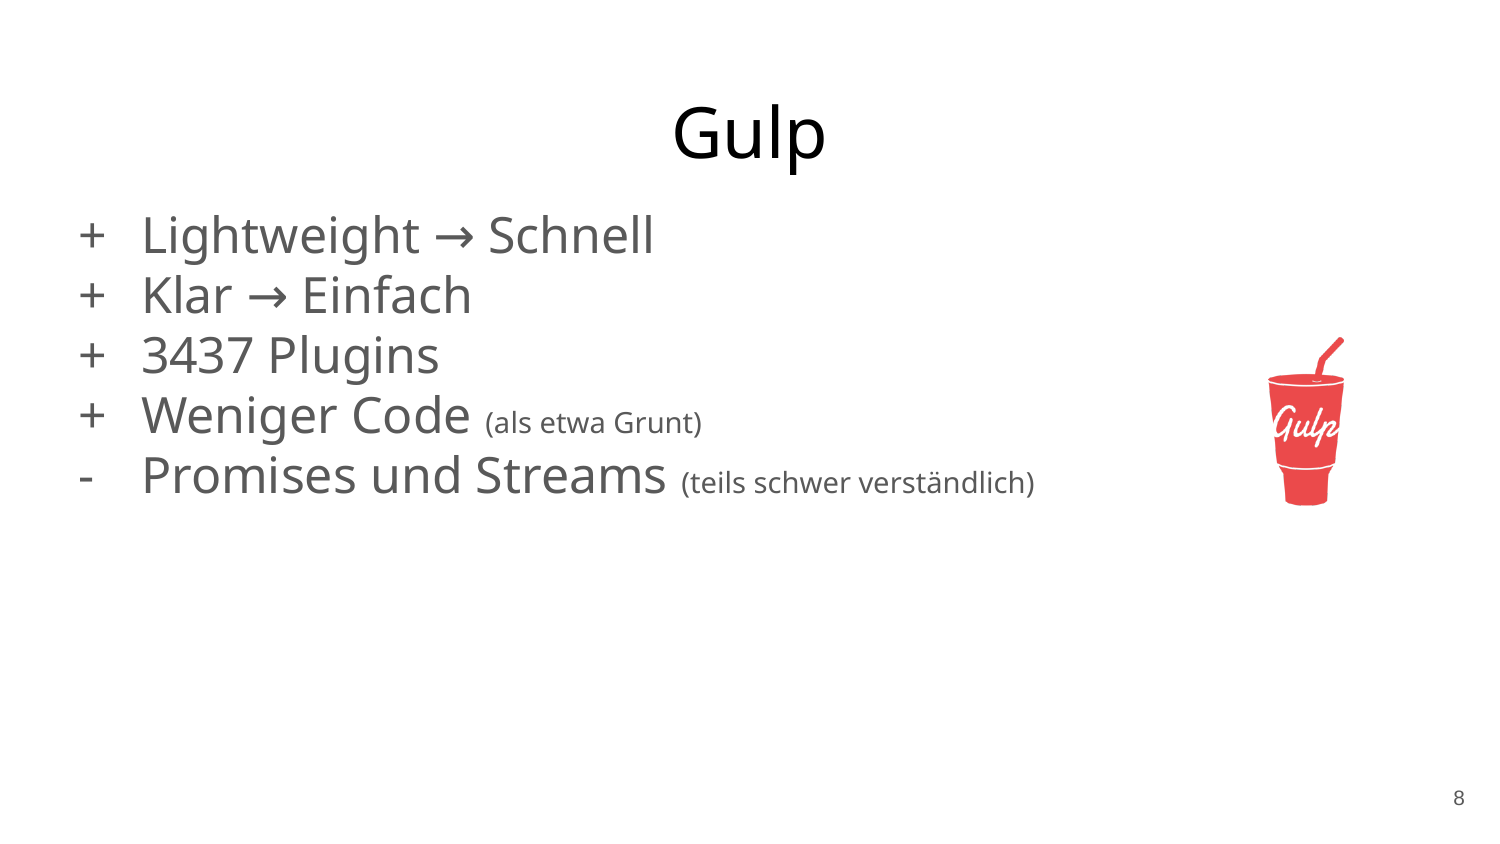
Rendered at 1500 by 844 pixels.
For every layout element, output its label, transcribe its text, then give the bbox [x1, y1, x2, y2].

picture [1268, 336, 1344, 506]
title Gulp [51, 72, 1449, 167]
slide_number <number> [1389, 764, 1480, 830]
list Lightweight → Schnell Klar → Einfach 3437 Plugins Weniger Code (als etwa Grunt) Promises und Streams (teils schwer verständlich) [51, 189, 1449, 750]
